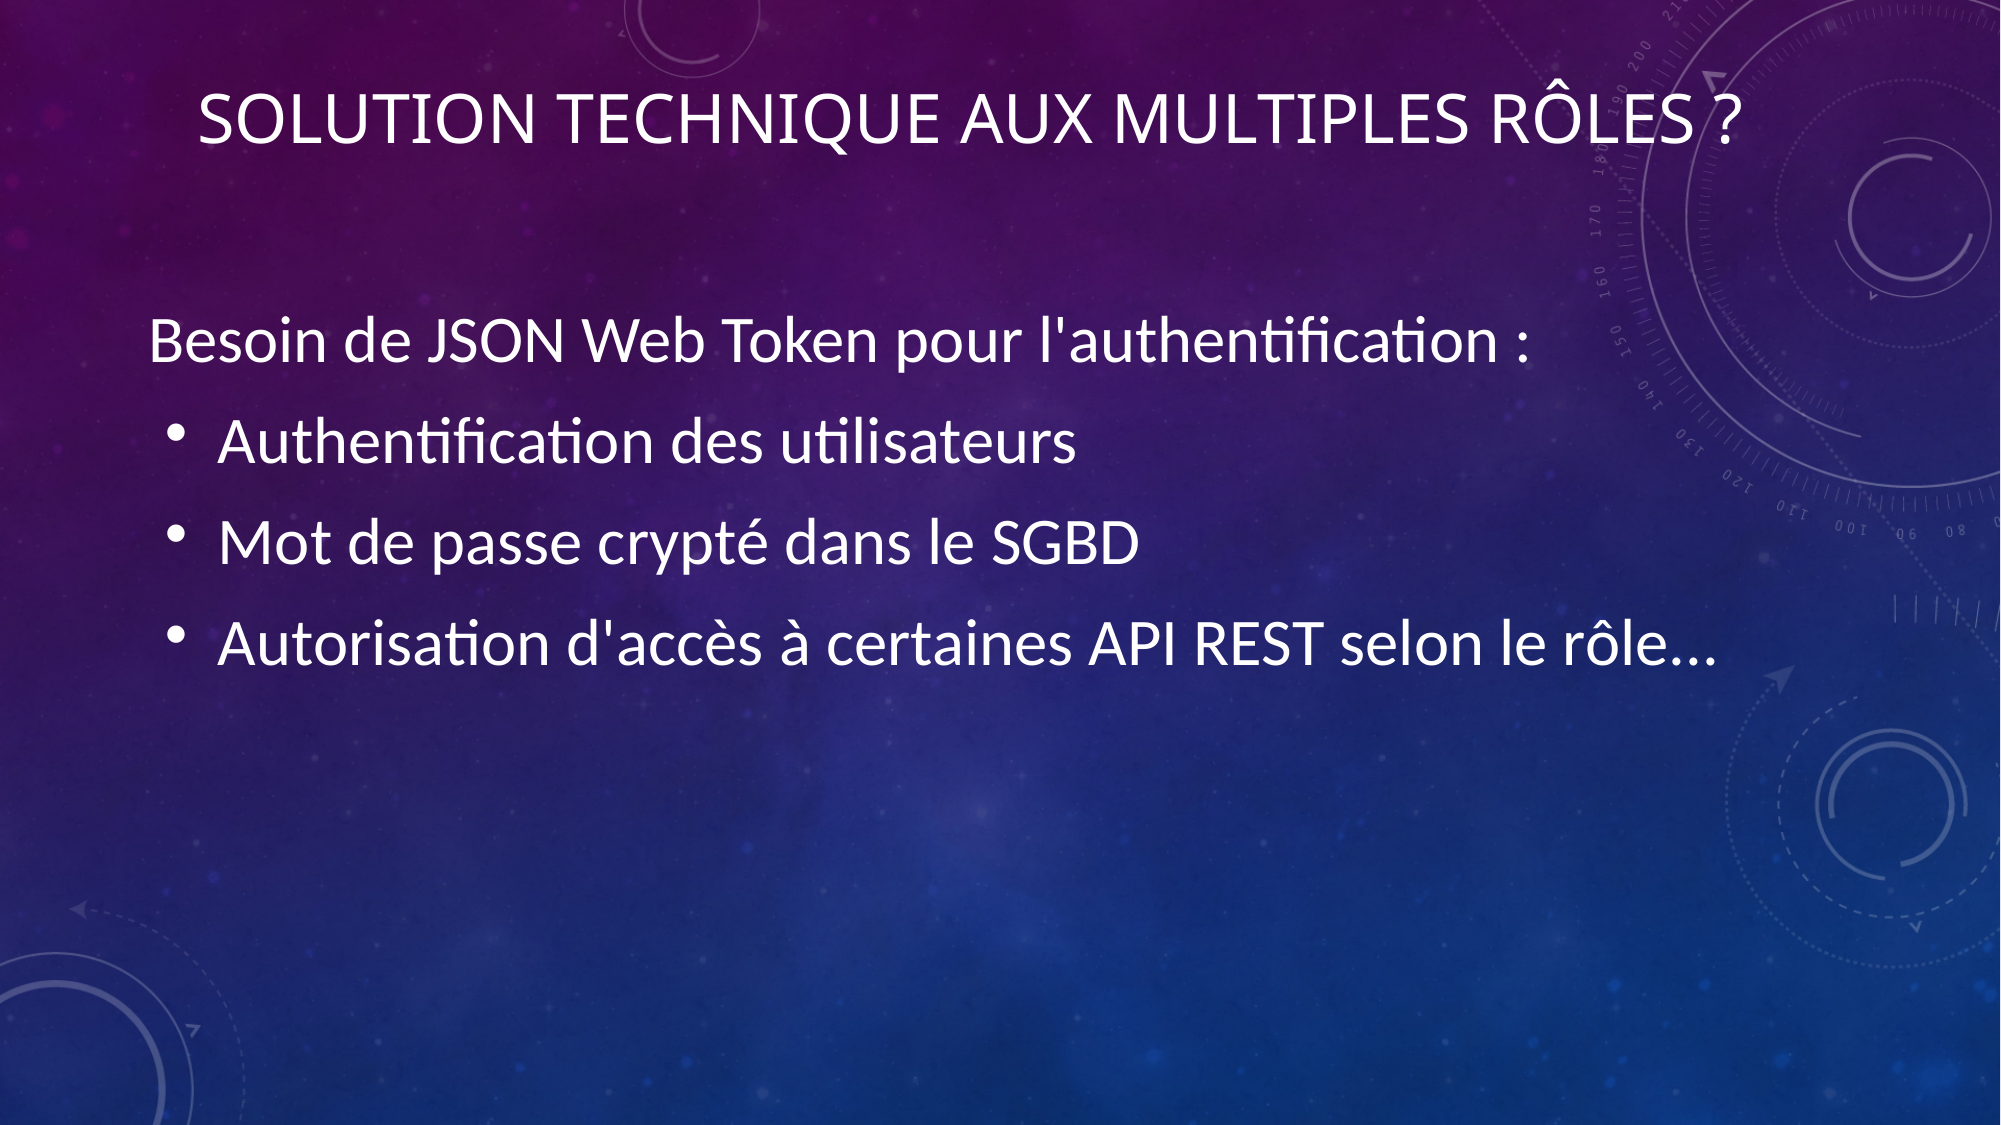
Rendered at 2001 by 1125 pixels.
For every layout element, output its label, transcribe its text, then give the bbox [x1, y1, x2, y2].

title Solution technique aux multiples rôles ? [139, 40, 1802, 192]
list Besoin de JSON Web Token pour l'authentification : Authentification des utilisateurs Mot de passe crypté dans le SGBD Autorisation d'accès à certaines API REST selon le rôle... [115, 97, 1778, 878]
